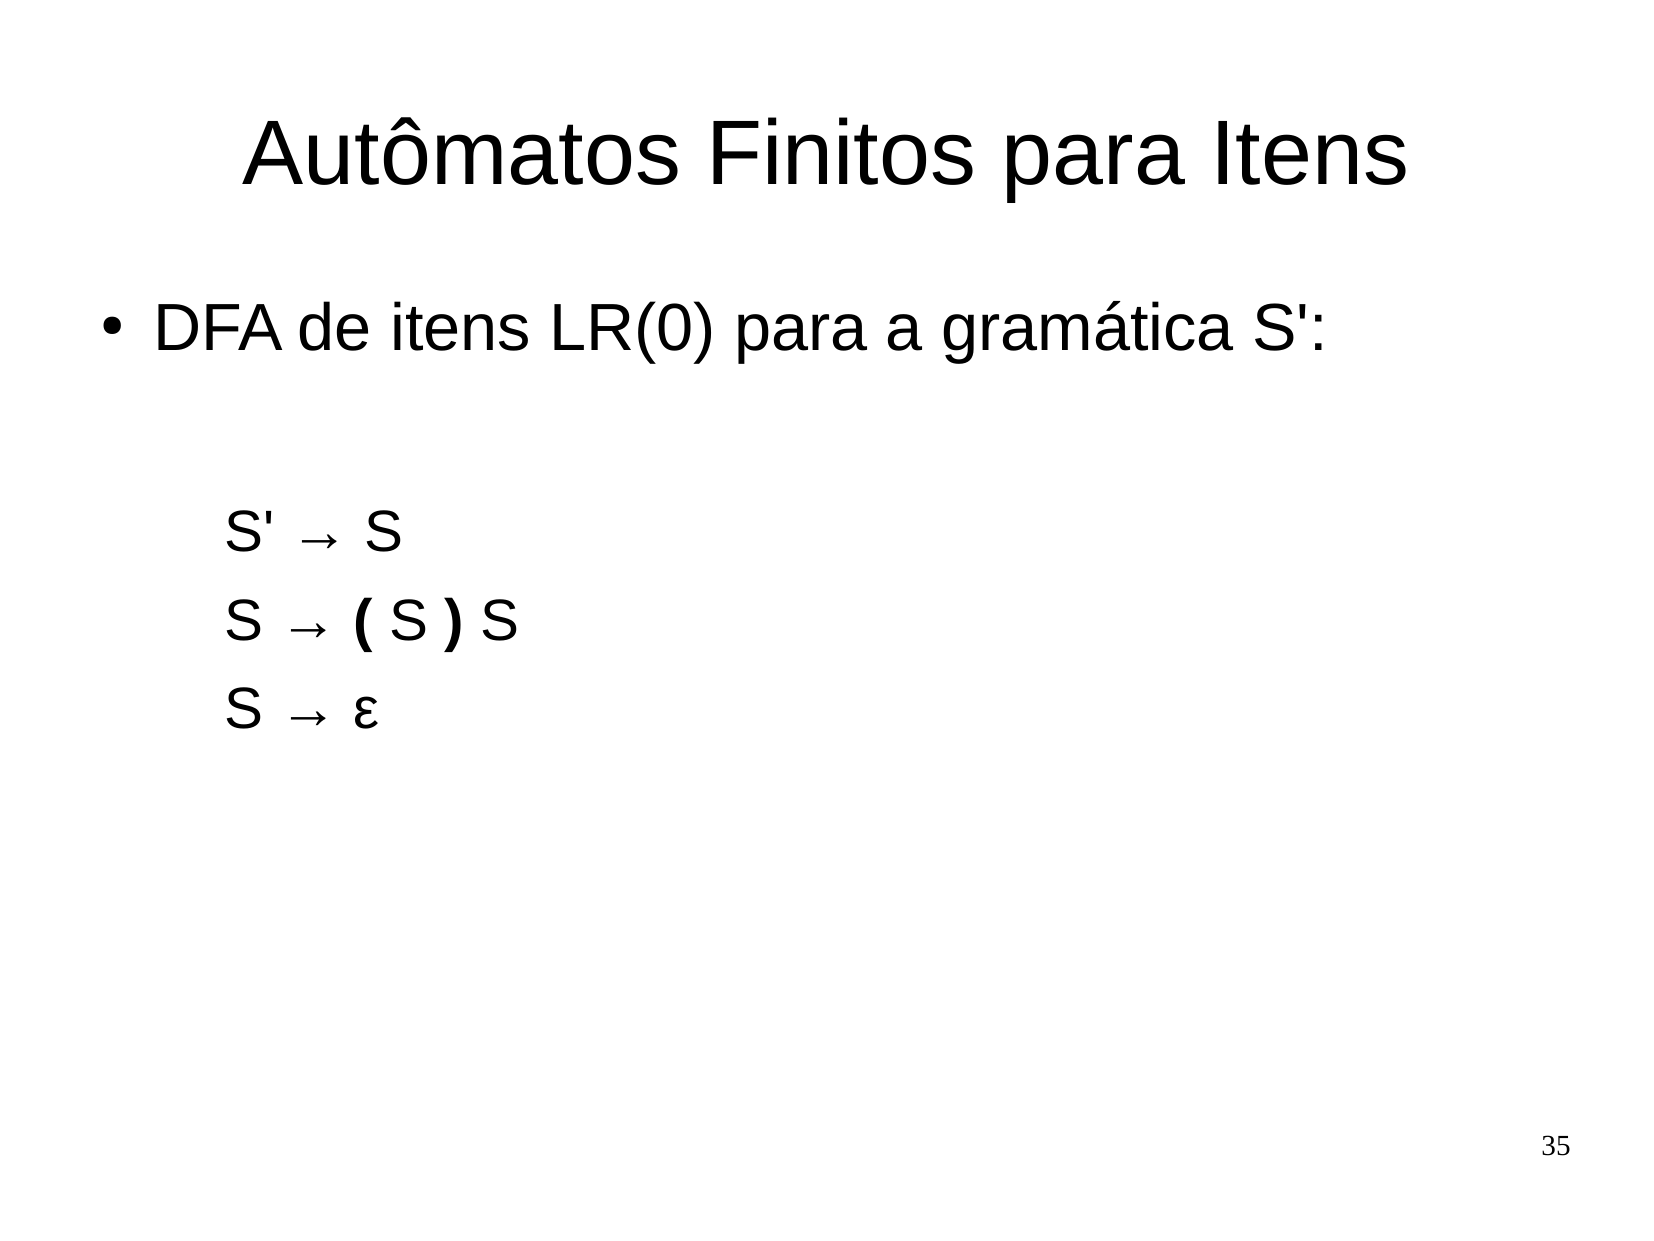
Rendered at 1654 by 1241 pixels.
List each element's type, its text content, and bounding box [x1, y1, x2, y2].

list DFA de itens LR(0) para a gramática S': S' → S S → ( S ) S S → ε [82, 290, 1571, 1010]
title Autômatos Finitos para Itens [82, 49, 1571, 257]
